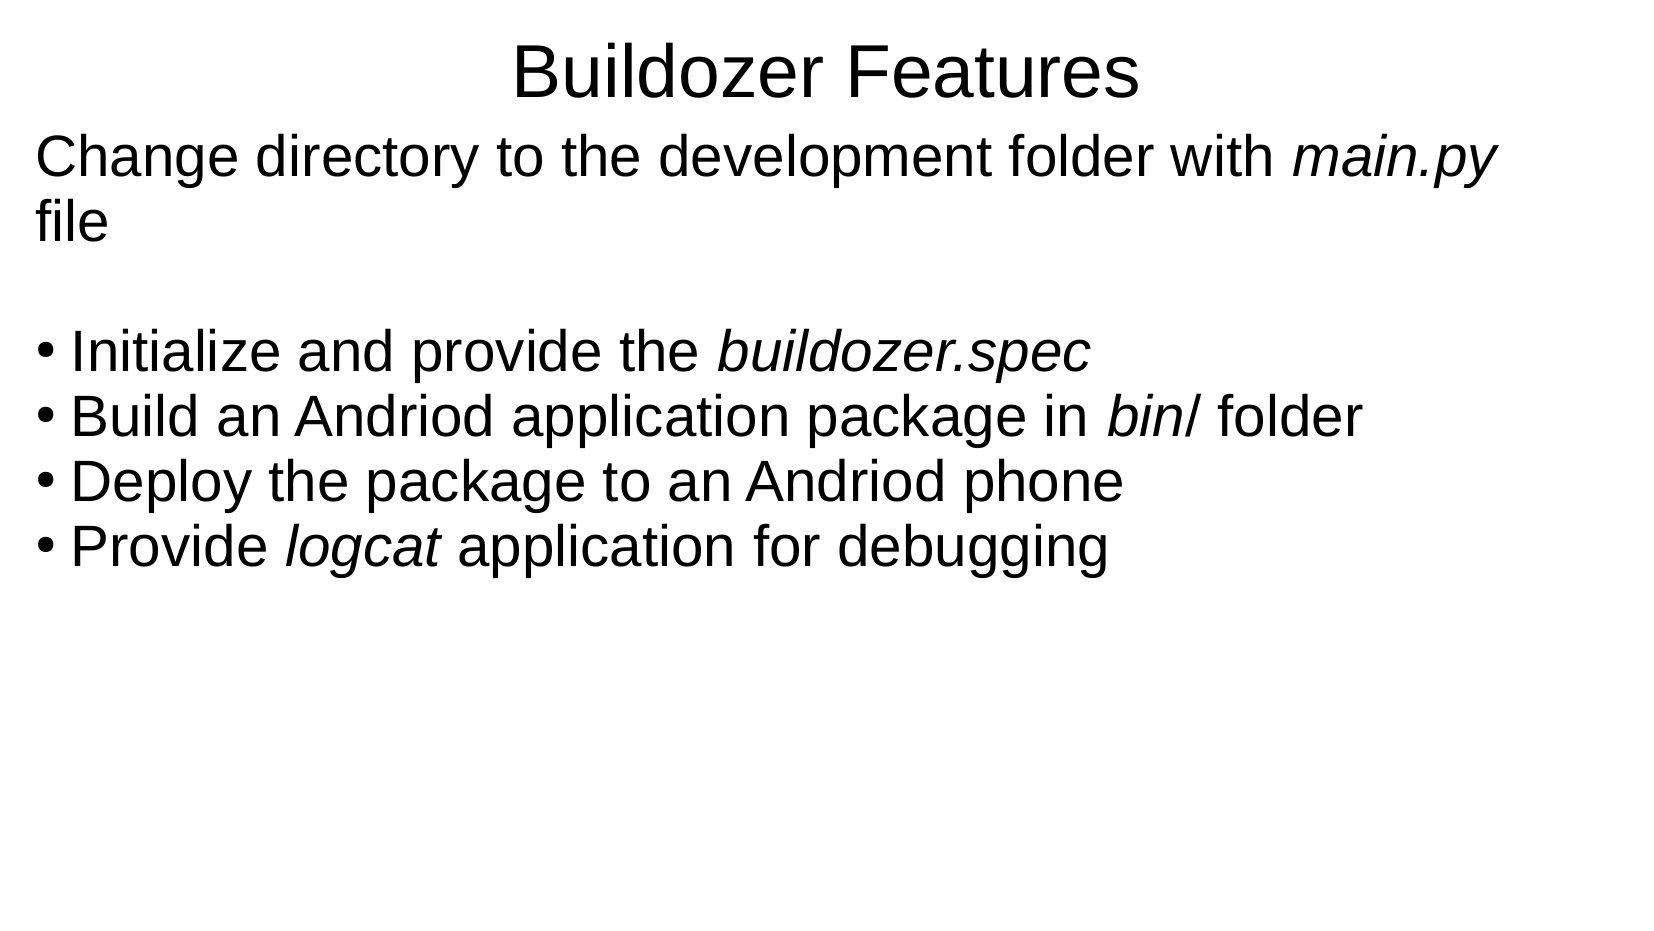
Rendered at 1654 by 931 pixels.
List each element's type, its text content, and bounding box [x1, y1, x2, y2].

subtitle Change directory to the development folder with main.py file Initialize and provide the buildozer.spec Build an Andriod application package in bin/ folder Deploy the package to an Andriod phone Provide logcat application for debugging [35, 123, 1524, 579]
title Buildozer Features [82, 13, 1571, 130]
